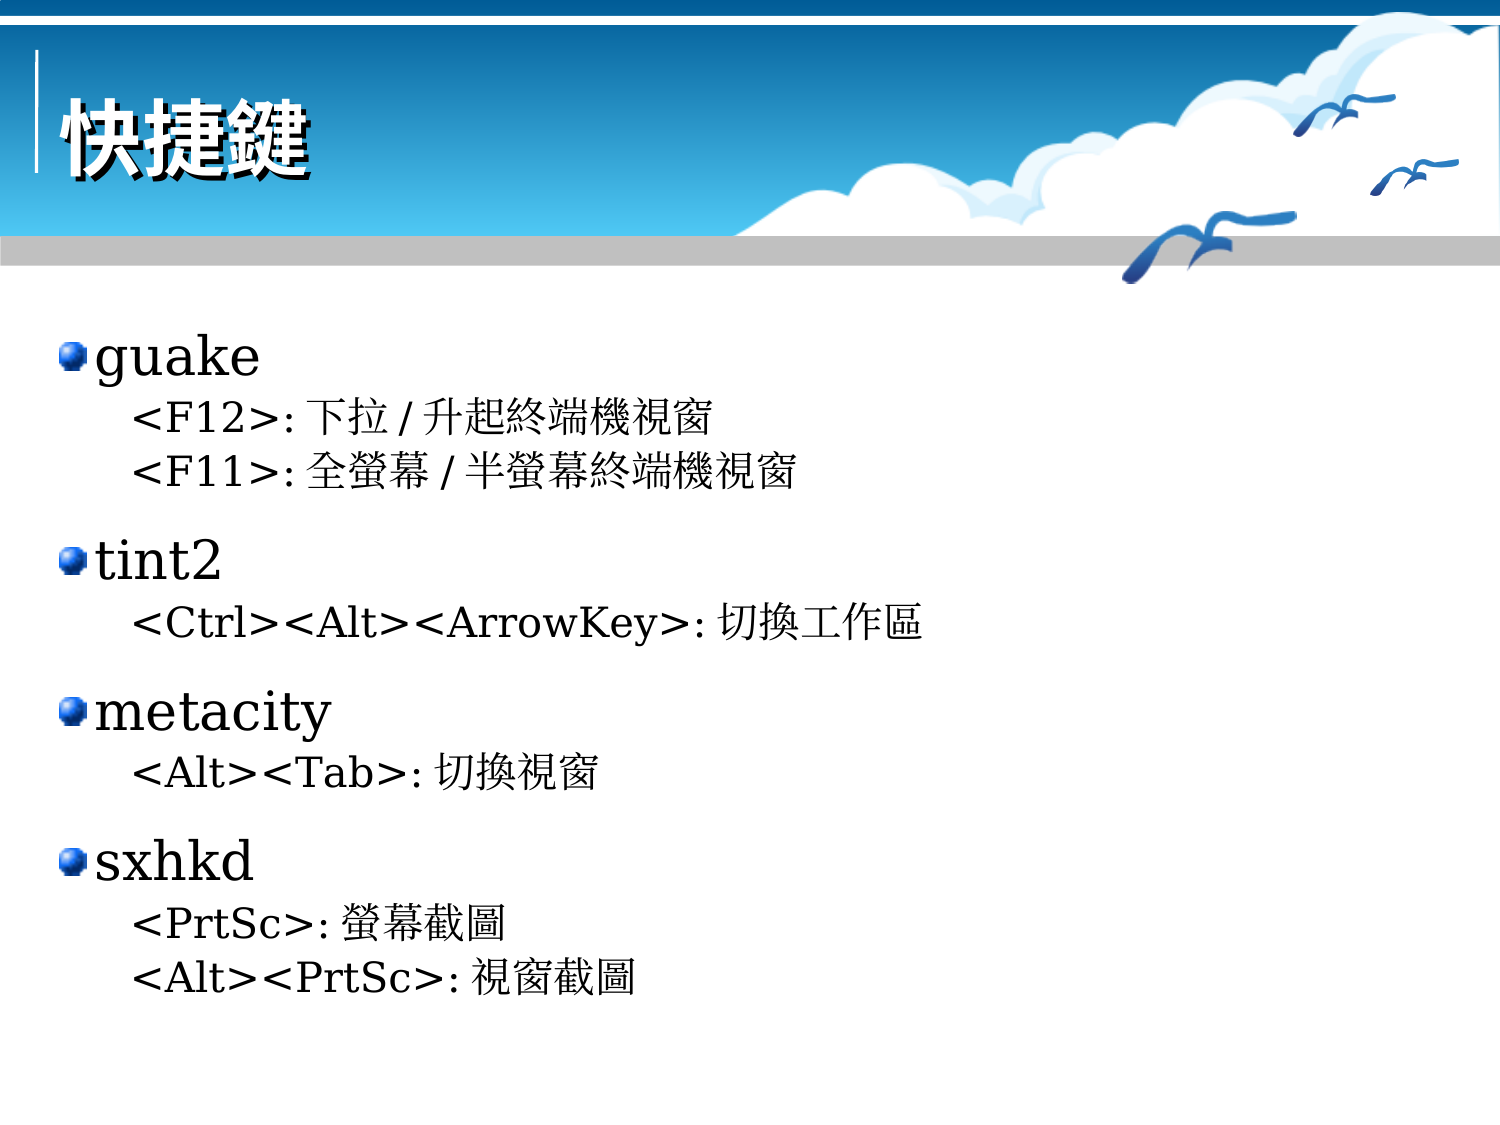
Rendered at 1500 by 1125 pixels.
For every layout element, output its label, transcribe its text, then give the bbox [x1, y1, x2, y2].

title 快捷鍵 [59, 86, 1465, 186]
list guake <F12>:下拉/升起終端機視窗 <F11>:全螢幕/半螢幕終端機視窗 tint2 <Ctrl><Alt><ArrowKey>:切換工作區 metacity <Alt><Tab>:切換視窗 sxhkd <PrtSc>:螢幕截圖 <Alt><PrtSc>:視窗截圖 [59, 324, 1477, 1105]
picture [730, 12, 1500, 284]
